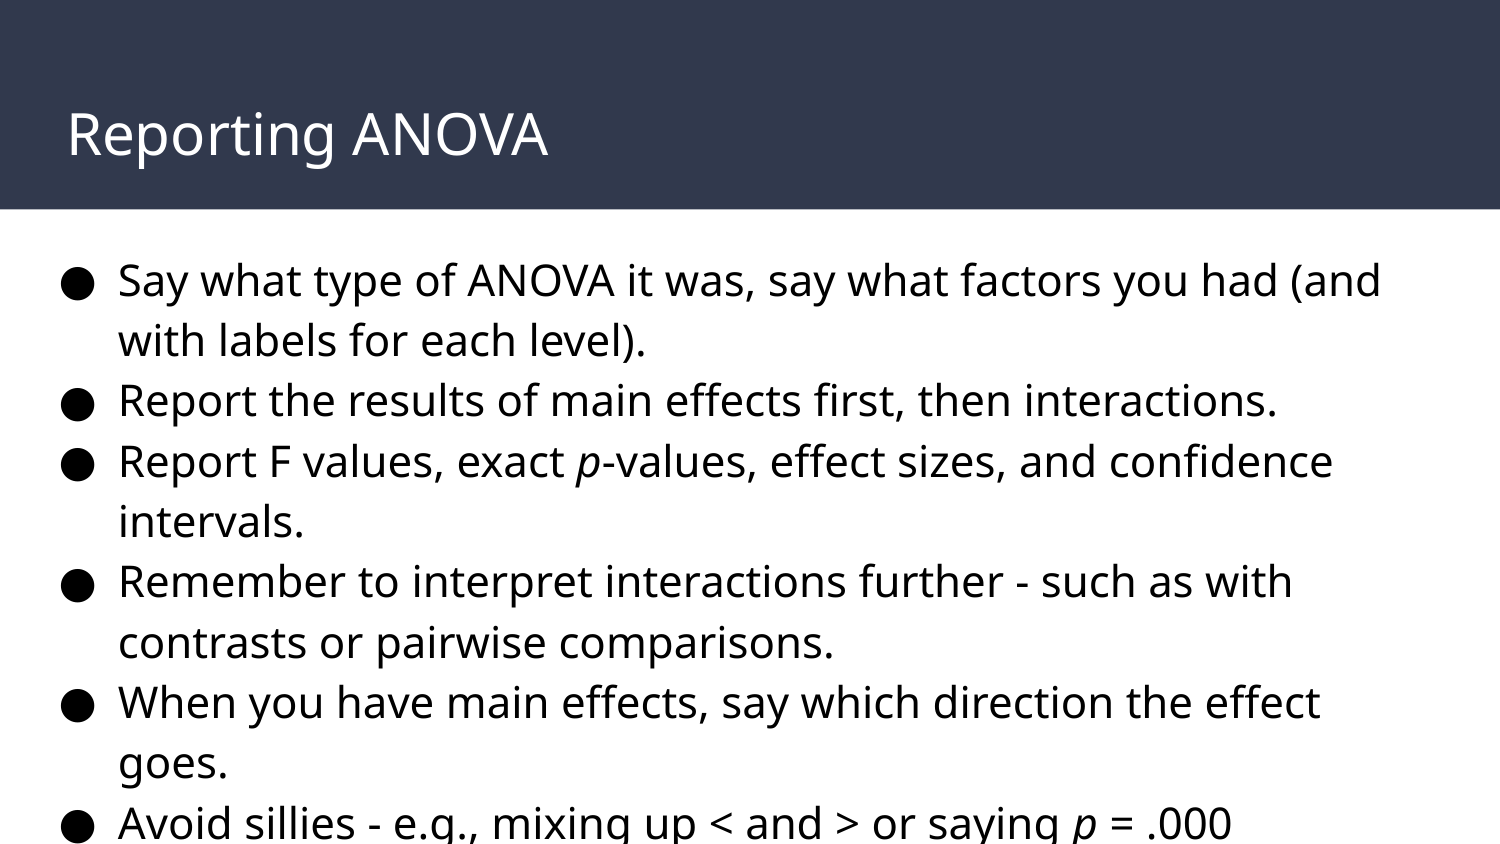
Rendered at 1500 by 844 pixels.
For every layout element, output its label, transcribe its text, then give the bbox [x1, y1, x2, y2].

title Reporting ANOVA [51, 82, 1449, 185]
text_box Say what type of ANOVA it was, say what factors you had (and with labels for each level). Report the results of main effects first, then interactions. Report F values, exact p-values, effect sizes, and confidence intervals. Remember to interpret interactions further - such as with contrasts or pairwise comparisons. When you have main effects, say which direction the effect goes. Avoid sillies - e.g., mixing up < and > or saying p = .000 [27, 229, 1455, 810]
